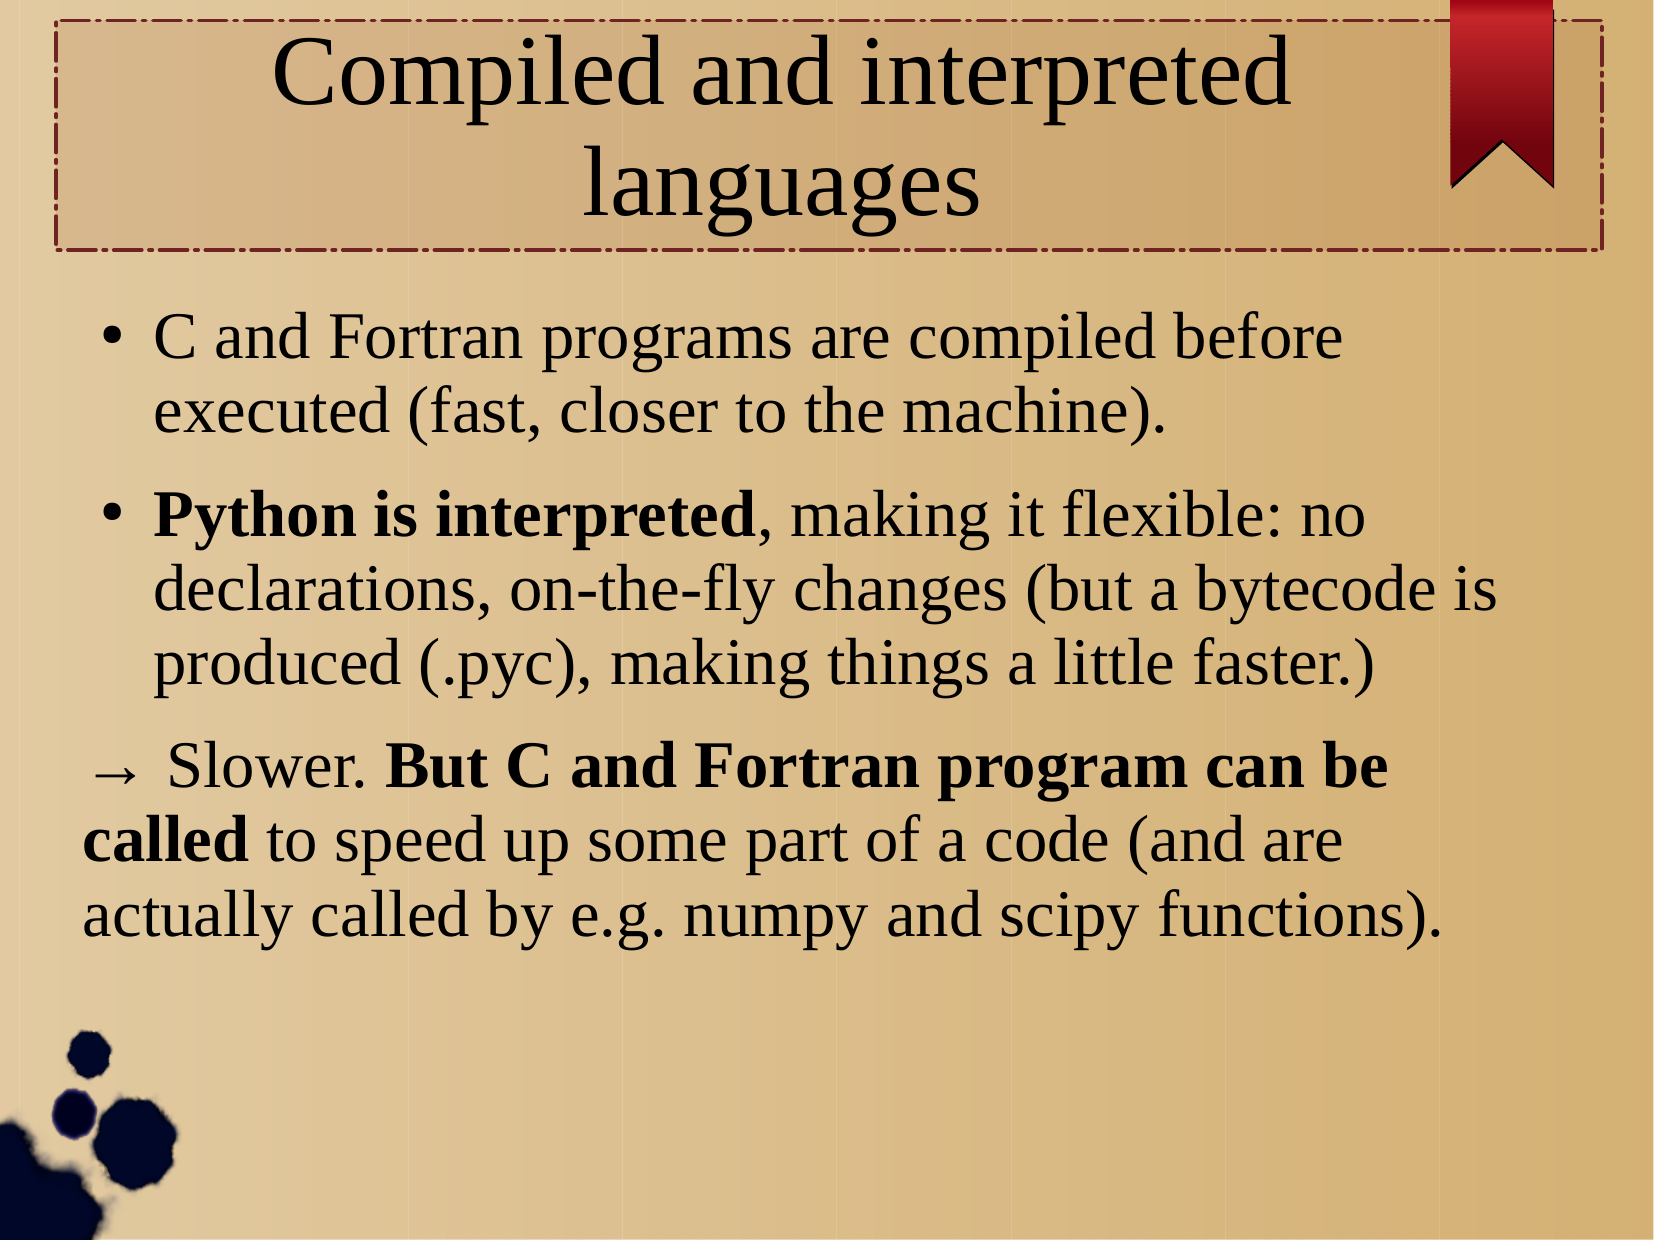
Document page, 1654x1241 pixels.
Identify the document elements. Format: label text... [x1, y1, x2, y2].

list C and Fortran programs are compiled before executed (fast, closer to the machine). Python is interpreted, making it flexible: no declarations, on-the-fly changes (but a bytecode is produced (.pyc), making things a little faster.) → Slower. But C and Fortran program can be called to speed up some part of a code (and are actually called by e.g. numpy and scipy functions). [82, 299, 1571, 1019]
title Compiled and interpreted languages [248, 15, 1317, 237]
